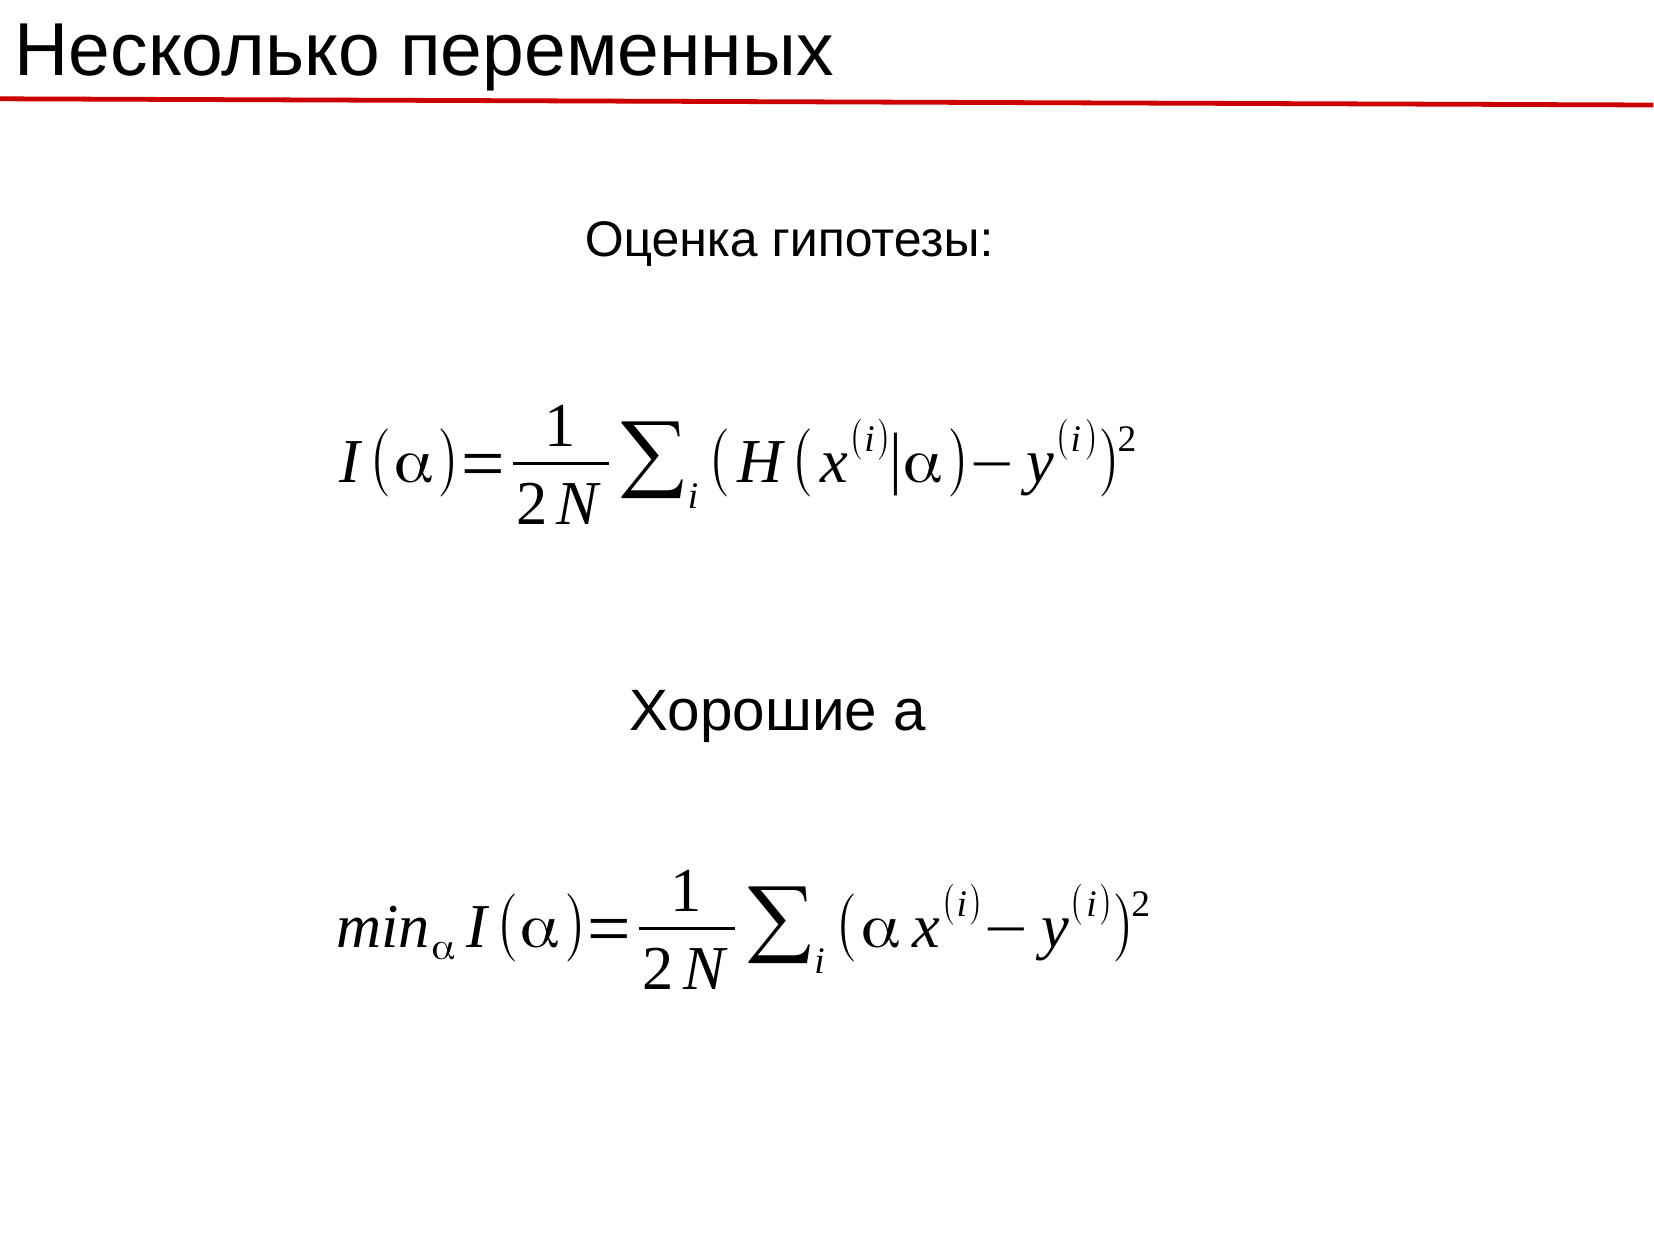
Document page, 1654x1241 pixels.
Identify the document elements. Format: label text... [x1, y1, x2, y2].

text_box Оценка гипотезы: [570, 203, 1081, 331]
chart [330, 855, 1157, 1003]
text_box Несколько переменных [0, 0, 1306, 99]
chart [330, 390, 1143, 538]
text_box Хорошие a [615, 670, 1291, 751]
